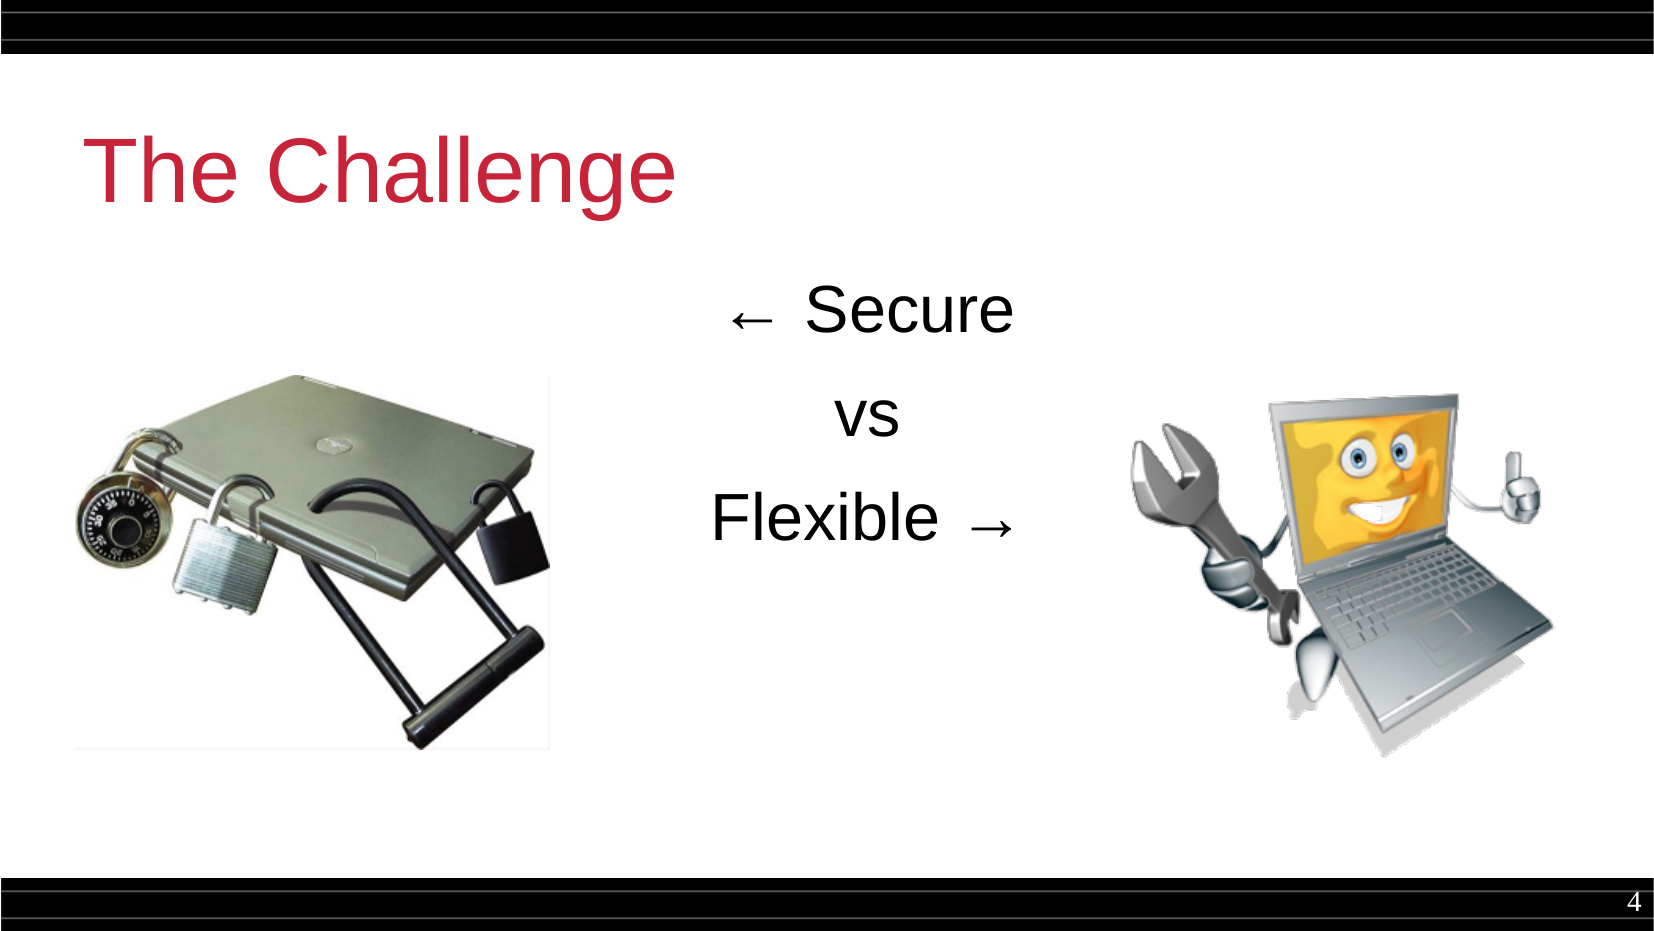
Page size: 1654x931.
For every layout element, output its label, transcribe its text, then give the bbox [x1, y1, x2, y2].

picture [1, 0, 1654, 54]
list ← Secure vs Flexible → [540, 271, 1126, 758]
picture [75, 375, 550, 751]
picture [1125, 388, 1561, 766]
title The Challenge [82, 92, 1571, 249]
picture [1, 878, 1654, 931]
